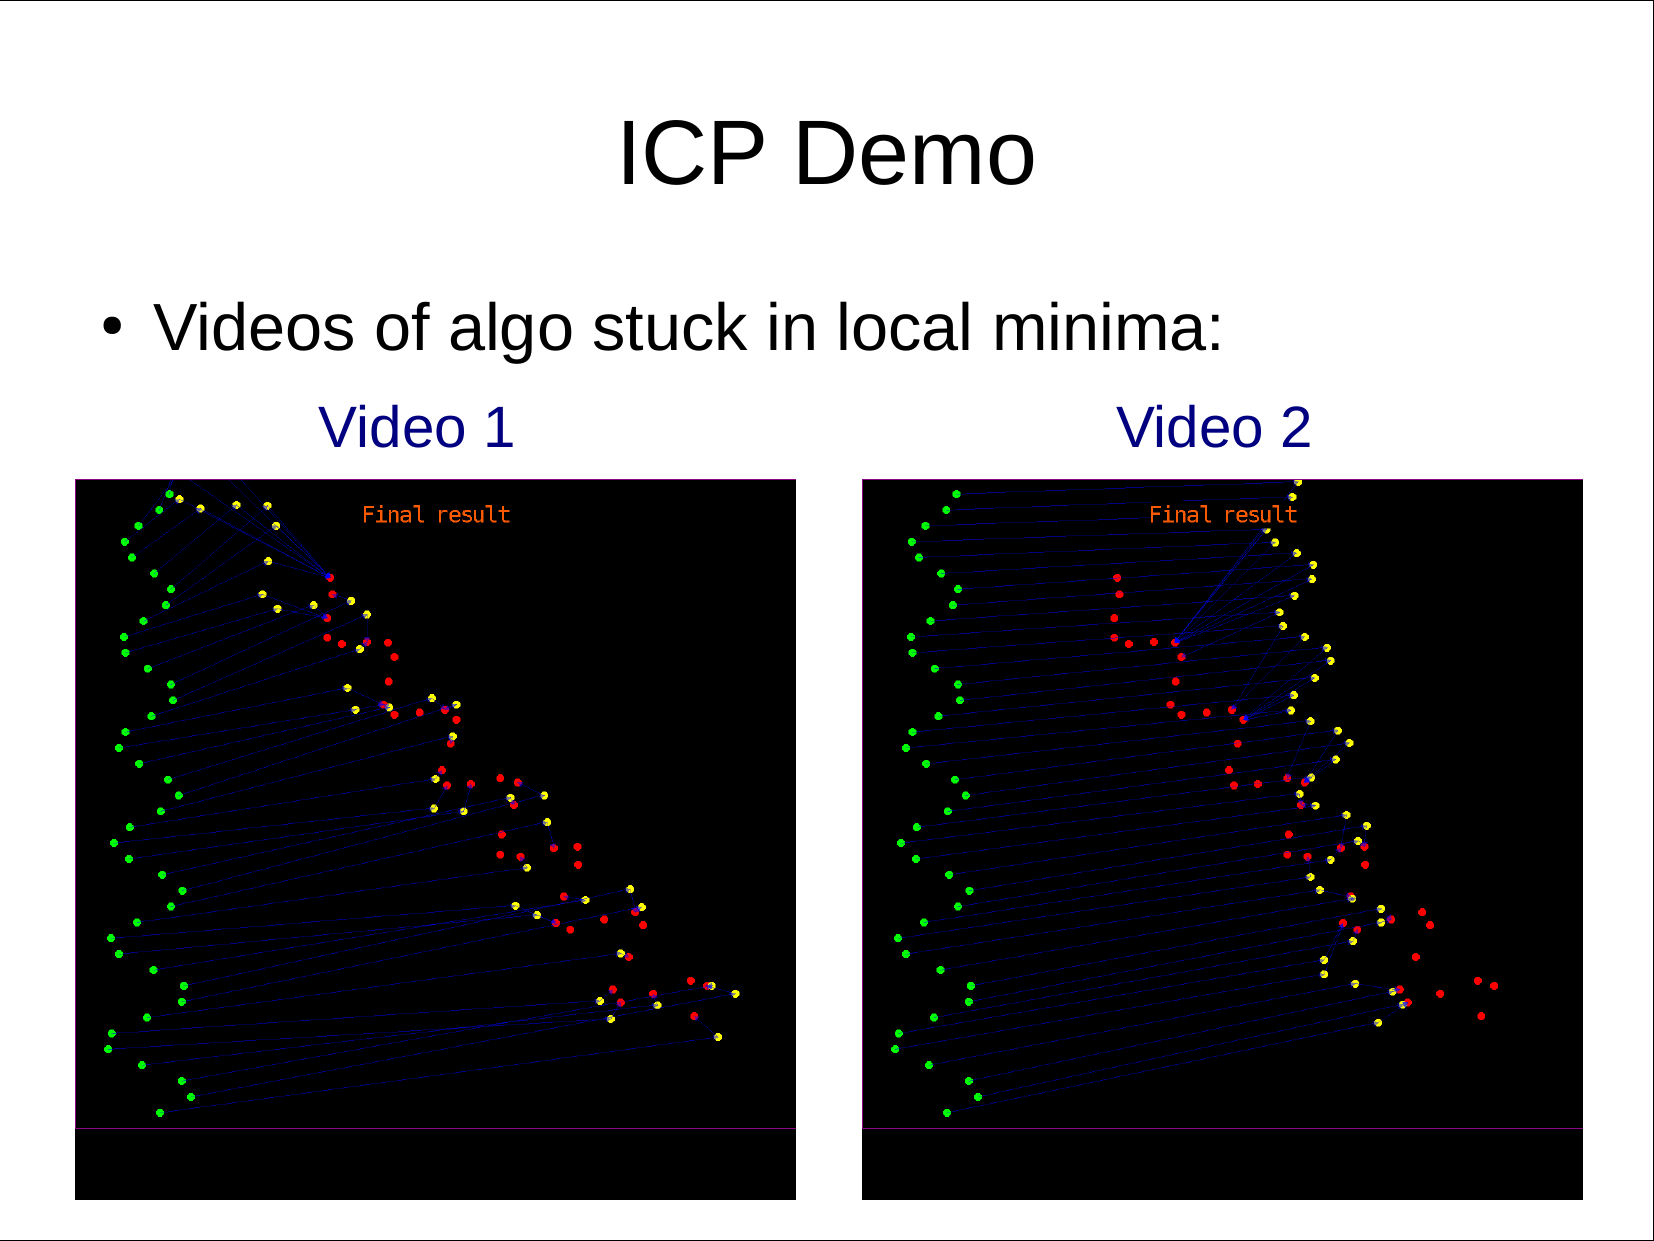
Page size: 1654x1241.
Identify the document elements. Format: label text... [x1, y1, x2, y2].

title ICP Demo [82, 49, 1571, 257]
picture [75, 479, 796, 1201]
picture [862, 479, 1583, 1201]
list Videos of algo stuck in local minima: Video 1 Video 2 [82, 290, 1571, 1094]
